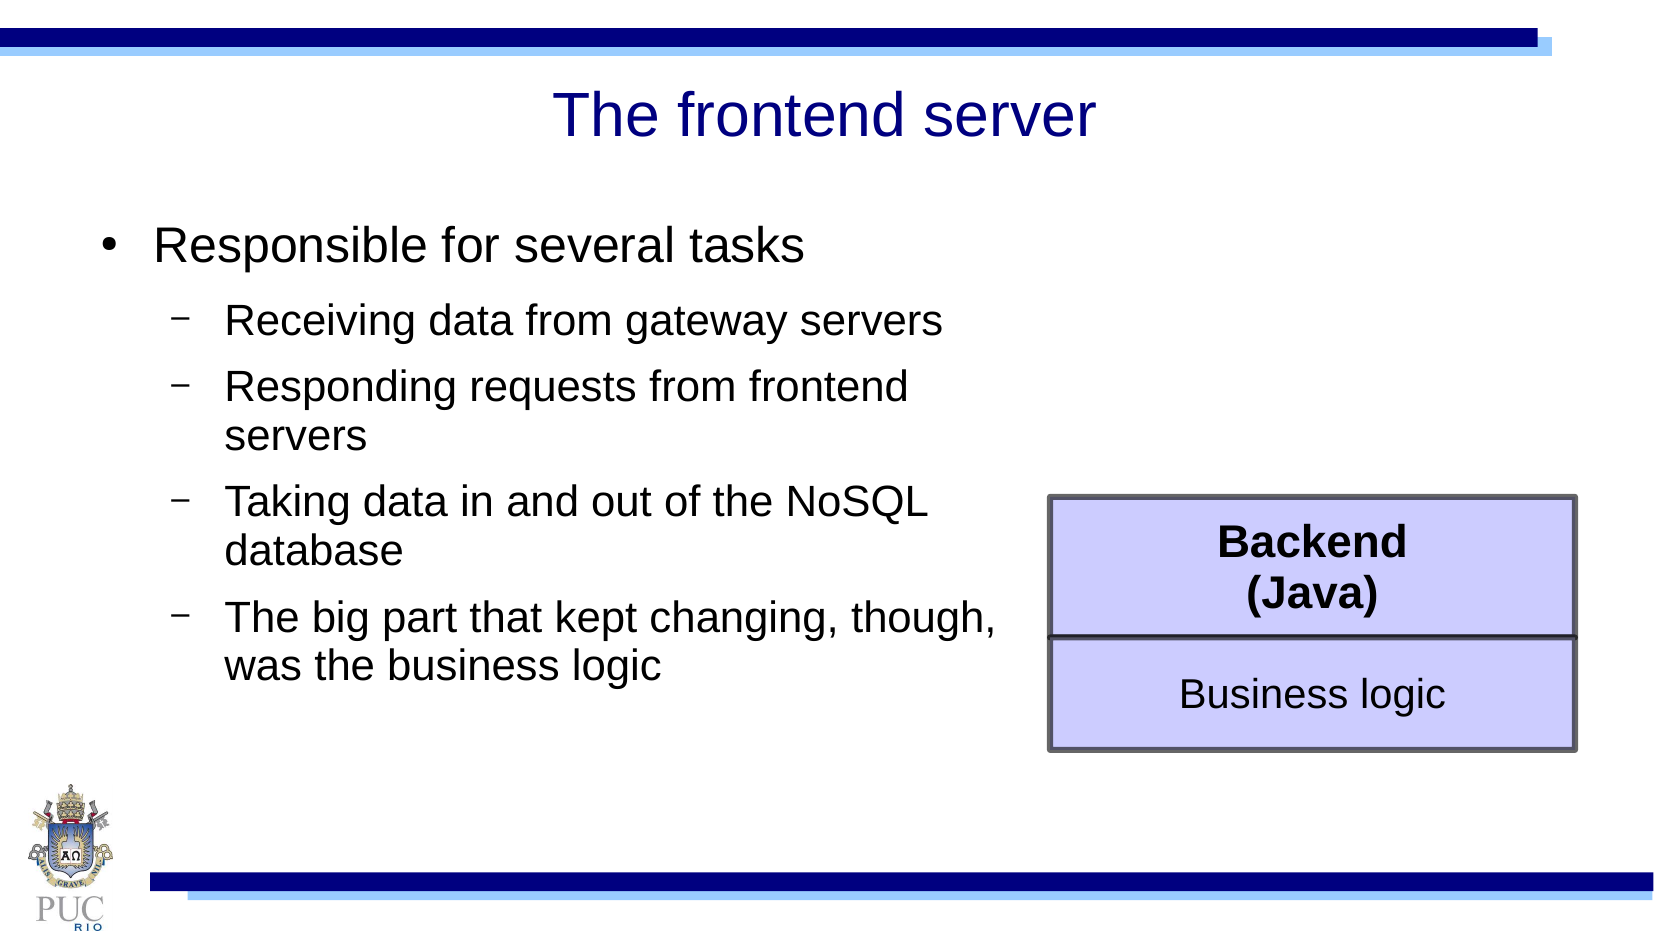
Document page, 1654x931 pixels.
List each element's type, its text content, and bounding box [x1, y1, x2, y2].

text_box Backend (Java) [1050, 496, 1576, 637]
title The frontend server [37, 37, 1613, 193]
picture [28, 784, 113, 931]
text_box Business logic [1050, 637, 1576, 750]
list Responsible for several tasks Receiving data from gateway servers Responding requests from frontend servers Taking data in and out of the NoSQL database The big part that kept changing, though, was the business logic [82, 217, 1013, 751]
